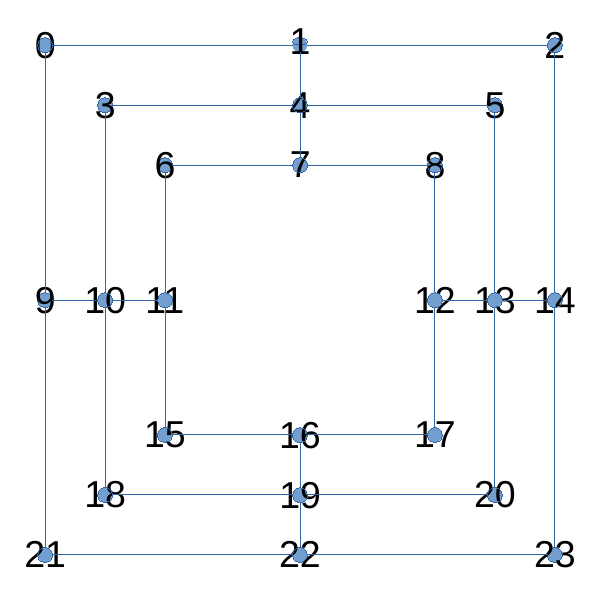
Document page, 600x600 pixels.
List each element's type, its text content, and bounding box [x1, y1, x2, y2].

text_box 16 [292, 427, 302, 442]
text_box 20 [488, 488, 496, 502]
text_box 20 [499, 488, 503, 500]
text_box 21 [38, 547, 53, 562]
text_box 6 [159, 157, 173, 165]
text_box 9 [37, 301, 50, 308]
text_box 18 [97, 487, 112, 502]
text_box 6 [160, 164, 170, 173]
text_box 2 [552, 43, 563, 52]
text_box 5 [490, 97, 503, 106]
text_box 0 [39, 37, 50, 52]
text_box 11 [158, 292, 172, 307]
text_box 5 [487, 104, 500, 113]
text_box 15 [157, 427, 172, 442]
text_box 7 [292, 157, 302, 171]
text_box 1 [292, 37, 298, 45]
text_box 7 [300, 159, 308, 172]
text_box 17 [427, 427, 443, 442]
text_box 10 [97, 292, 107, 307]
text_box 1 [302, 37, 308, 45]
text_box 13 [487, 292, 502, 307]
text_box [292, 43, 298, 51]
text_box 19 [292, 487, 306, 502]
text_box 8 [429, 166, 440, 172]
text_box 9 [39, 292, 49, 302]
text_box 23 [547, 547, 563, 563]
text_box 2 [547, 37, 559, 50]
text_box 4 [294, 99, 302, 110]
text_box 14 [547, 292, 561, 307]
text_box 3 [97, 97, 110, 113]
text_box 8 [430, 157, 439, 163]
text_box 12 [427, 292, 443, 307]
text_box [302, 43, 308, 51]
text_box 22 [293, 548, 308, 562]
